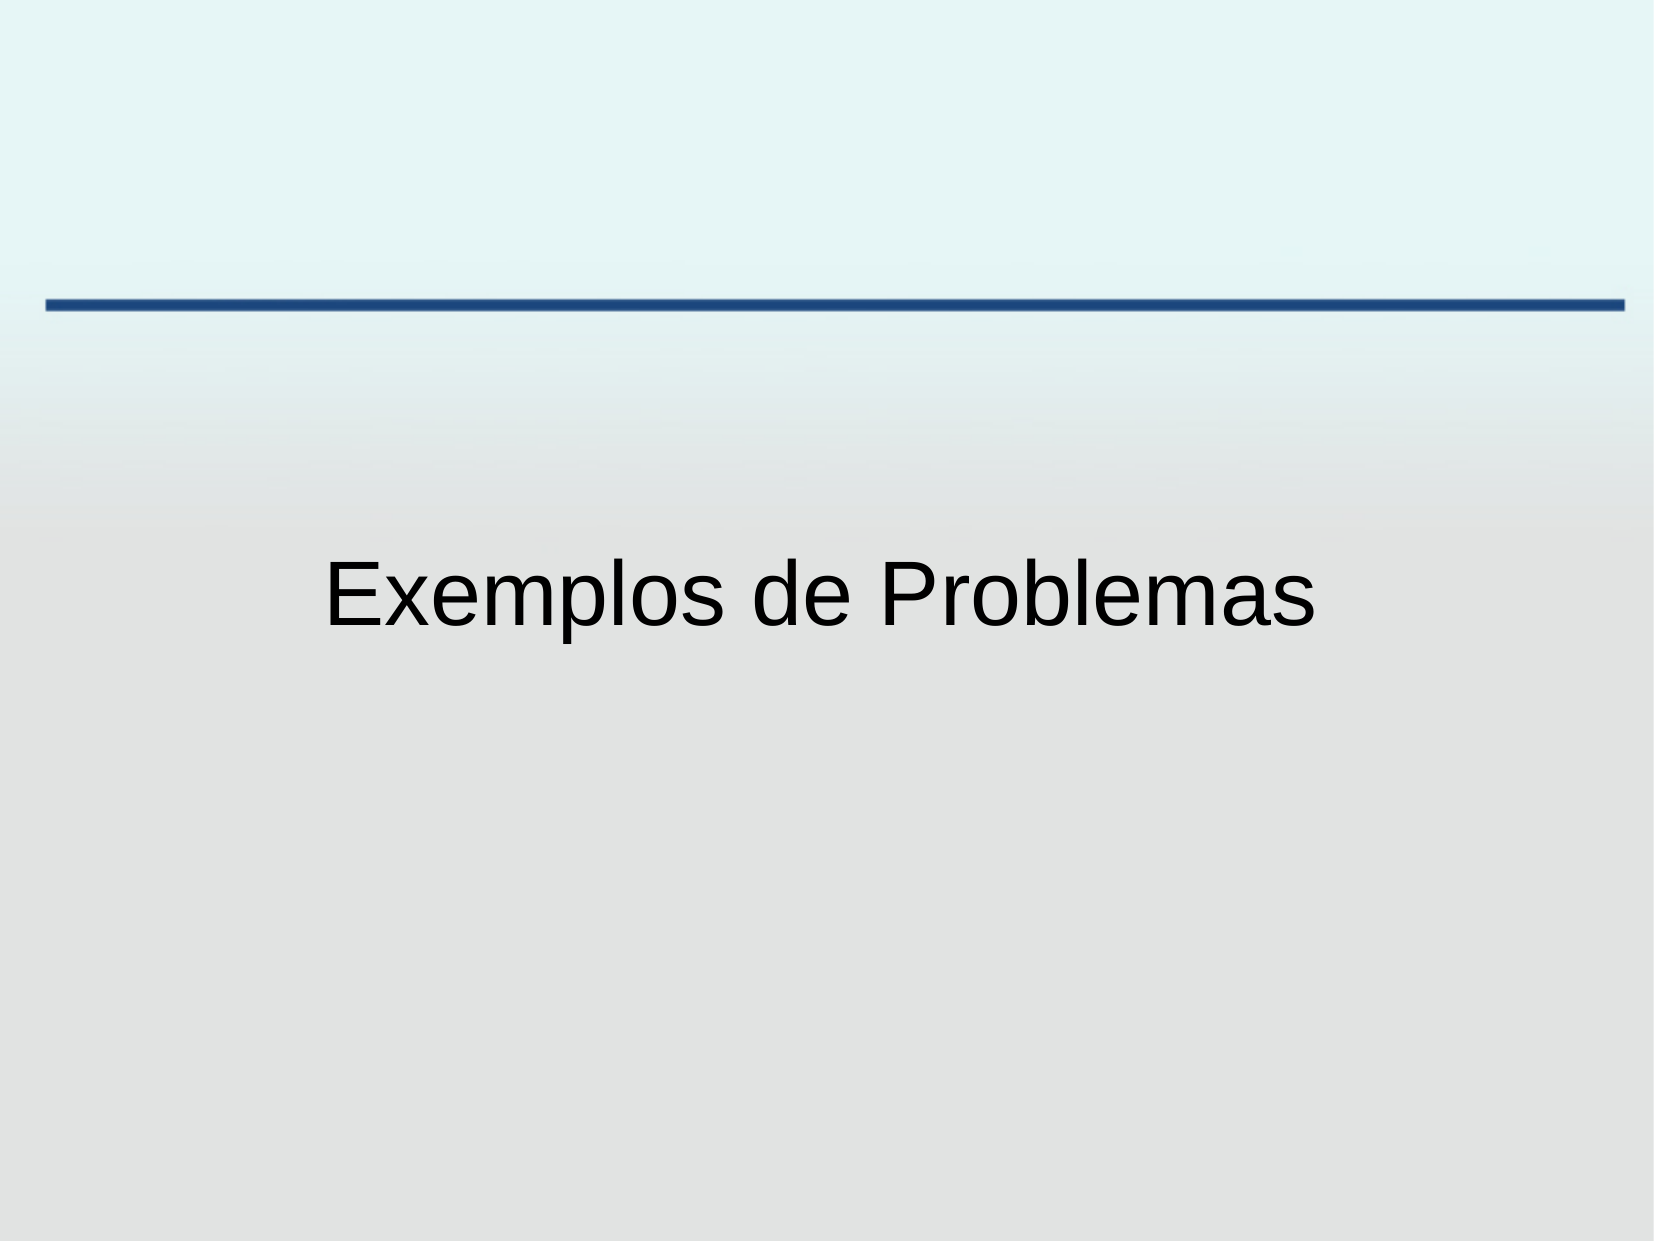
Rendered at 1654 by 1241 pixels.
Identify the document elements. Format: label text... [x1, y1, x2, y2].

picture [0, 0, 1654, 1241]
title Exemplos de Problemas [77, 500, 1565, 693]
